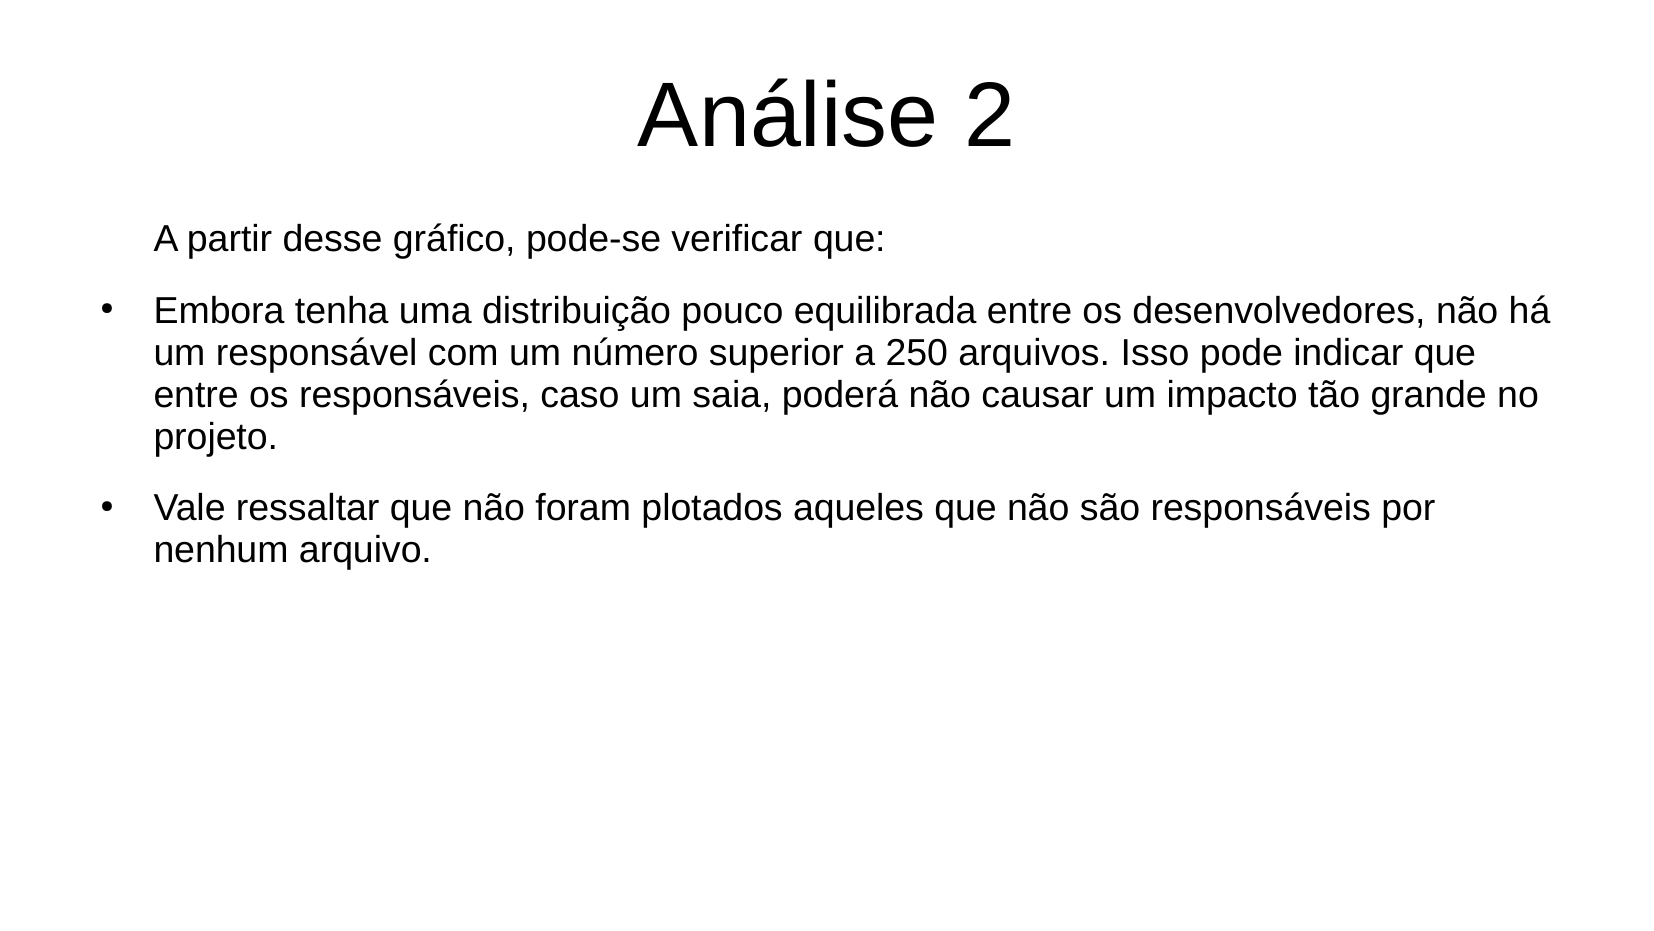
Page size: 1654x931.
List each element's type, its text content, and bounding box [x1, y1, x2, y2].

title Análise 2 [82, 37, 1571, 193]
list A partir desse gráfico, pode-se verificar que: Embora tenha uma distribuição pouco equilibrada entre os desenvolvedores, não há um responsável com um número superior a 250 arquivos. Isso pode indicar que entre os responsáveis, caso um saia, poderá não causar um impacto tão grande no projeto. Vale ressaltar que não foram plotados aqueles que não são responsáveis por nenhum arquivo. [82, 217, 1571, 758]
